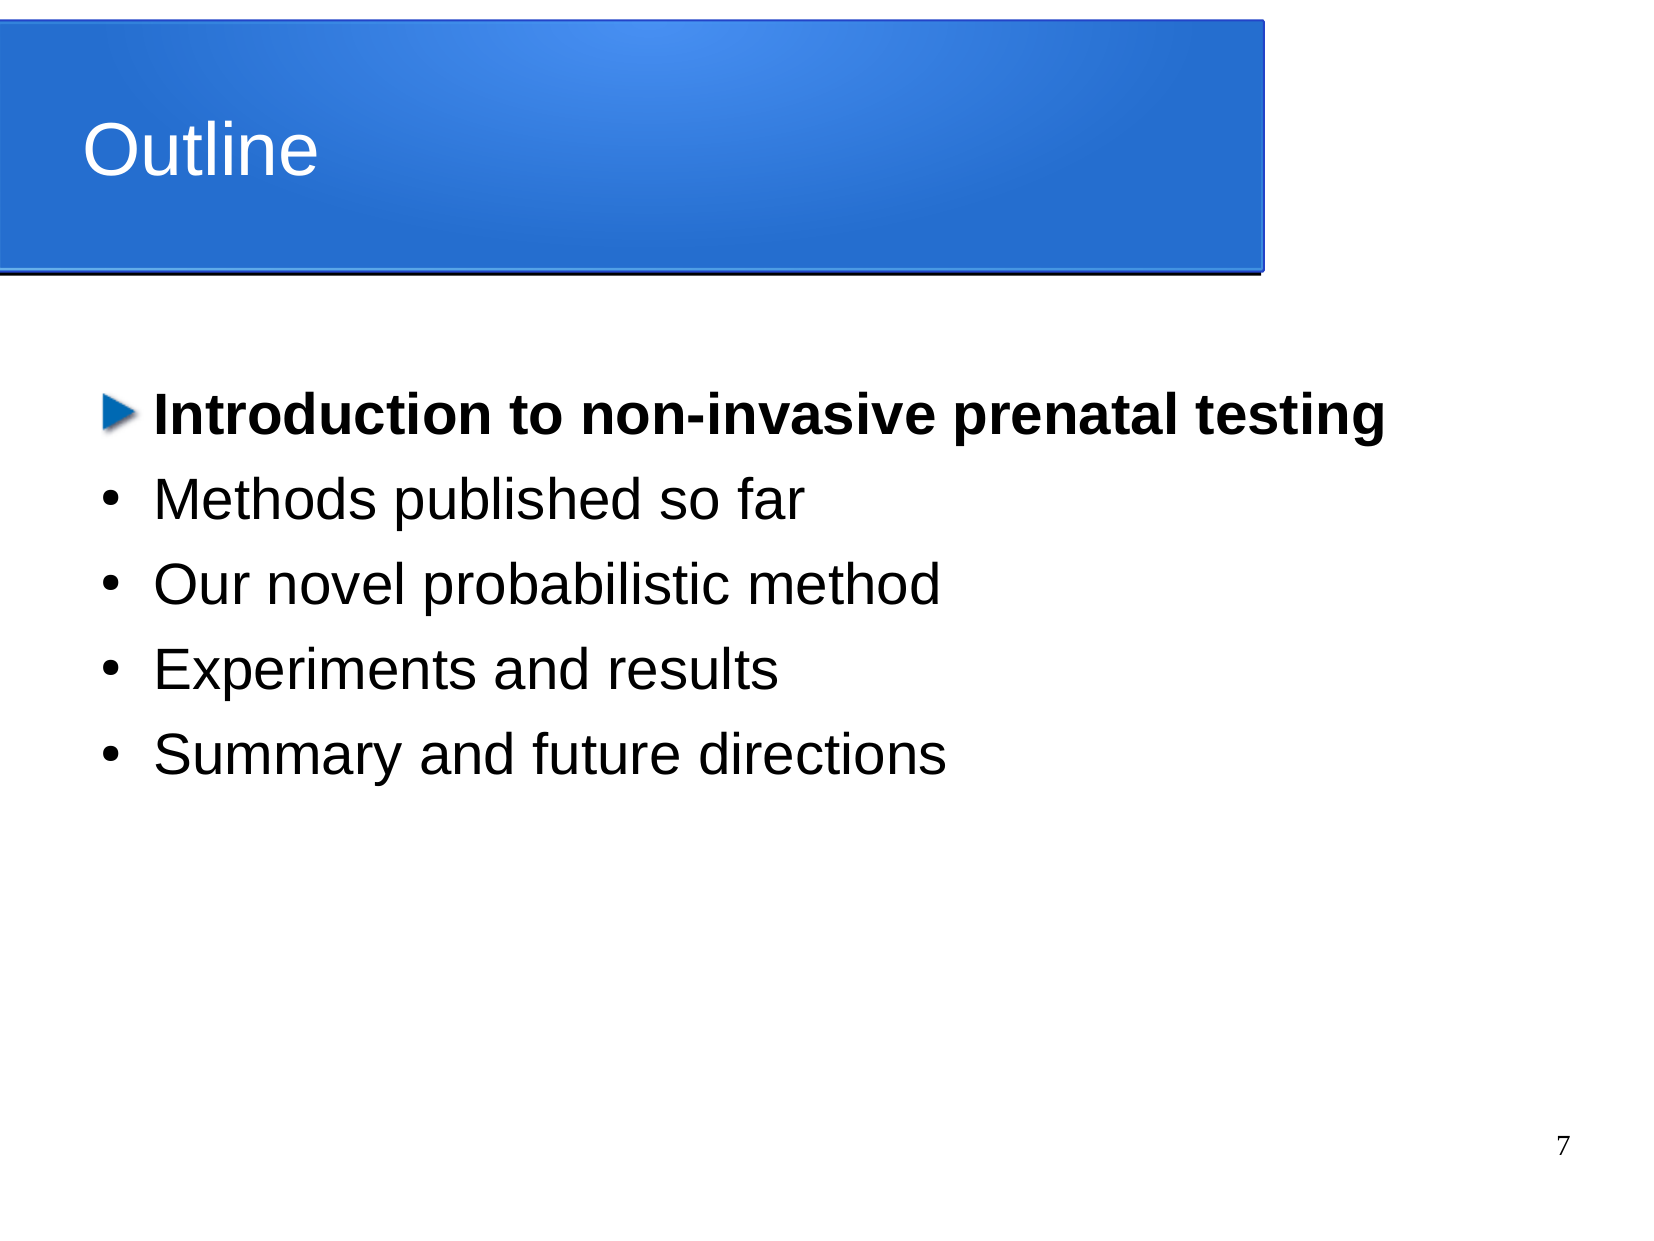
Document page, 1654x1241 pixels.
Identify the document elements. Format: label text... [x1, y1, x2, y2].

list Introduction to non-invasive prenatal testing Methods published so far Our novel probabilistic method Experiments and results Summary and future directions [82, 381, 1571, 1102]
title Outline [82, 47, 1235, 252]
